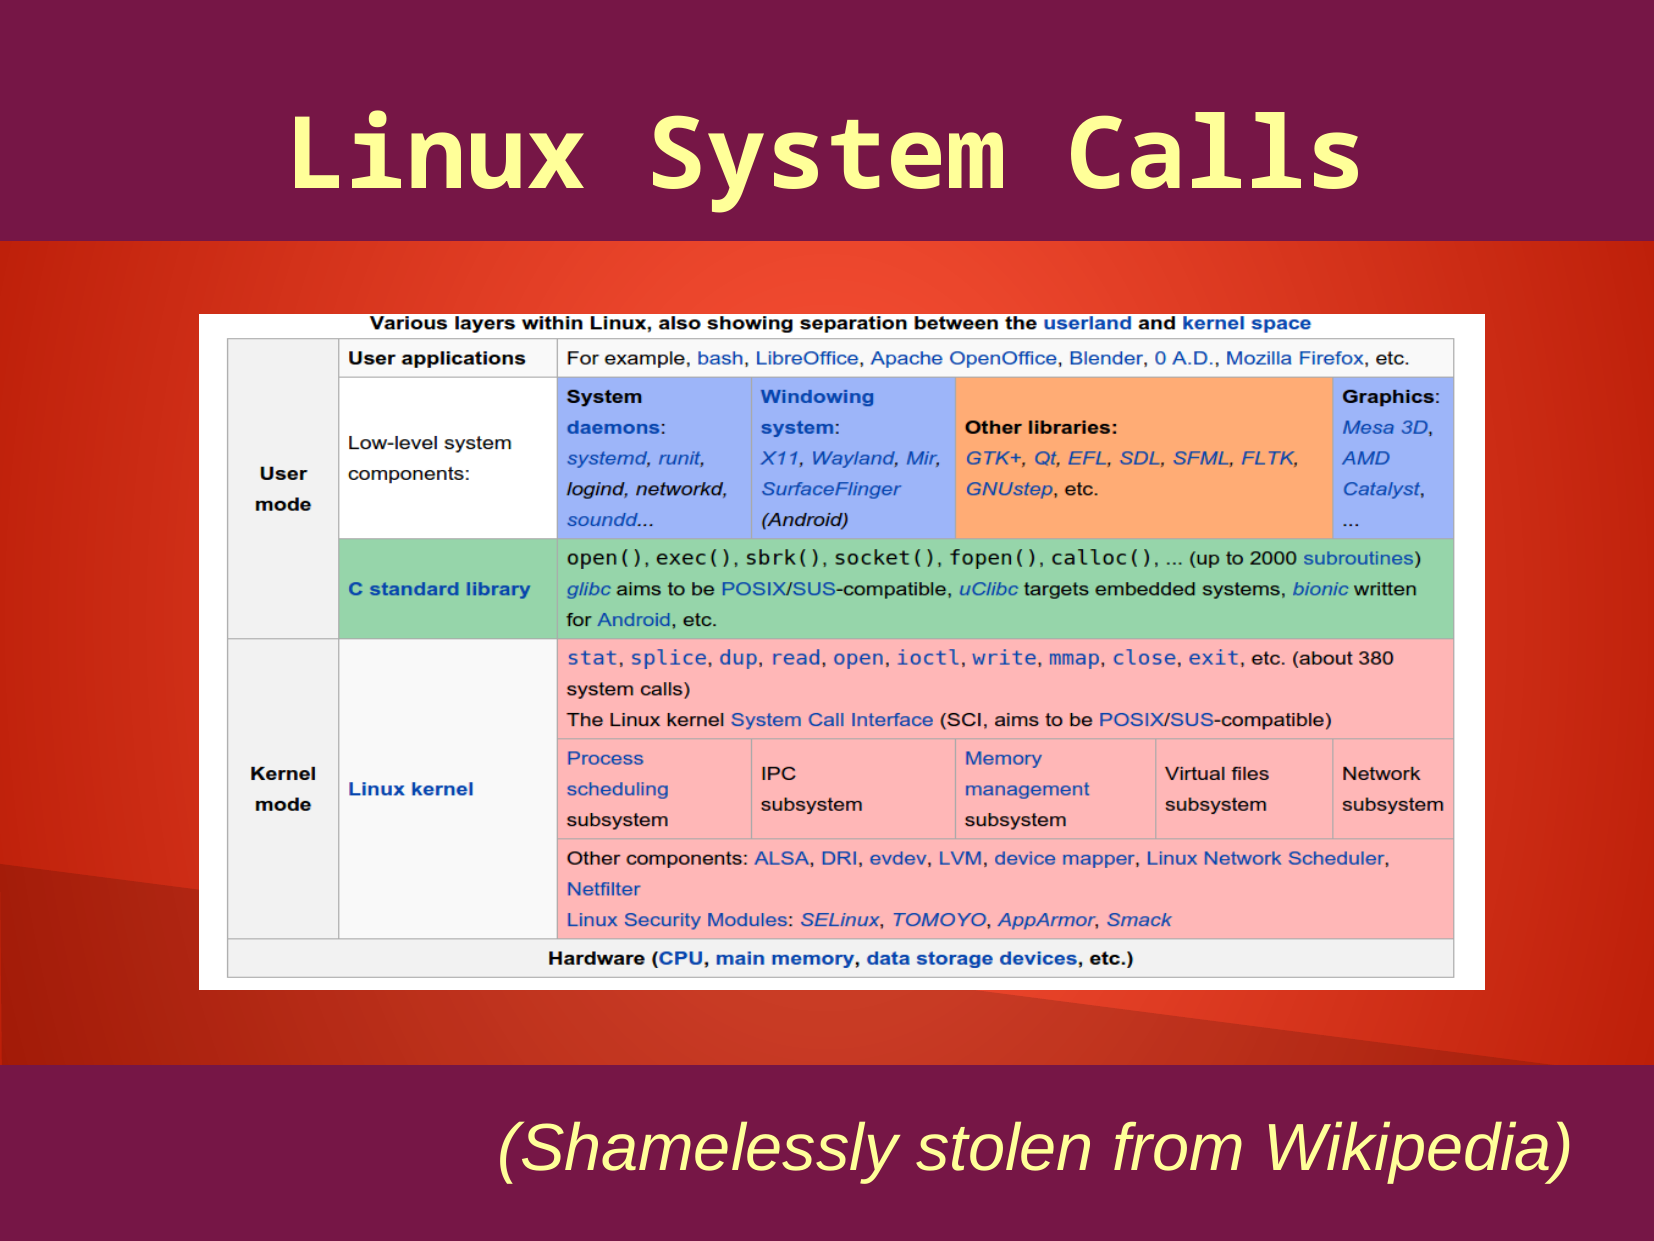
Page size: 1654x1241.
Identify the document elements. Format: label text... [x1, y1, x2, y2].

title Linux System Calls [82, 47, 1571, 252]
subtitle (Shamelessly stolen from Wikipedia) [86, 1080, 1576, 1216]
picture [199, 314, 1486, 991]
